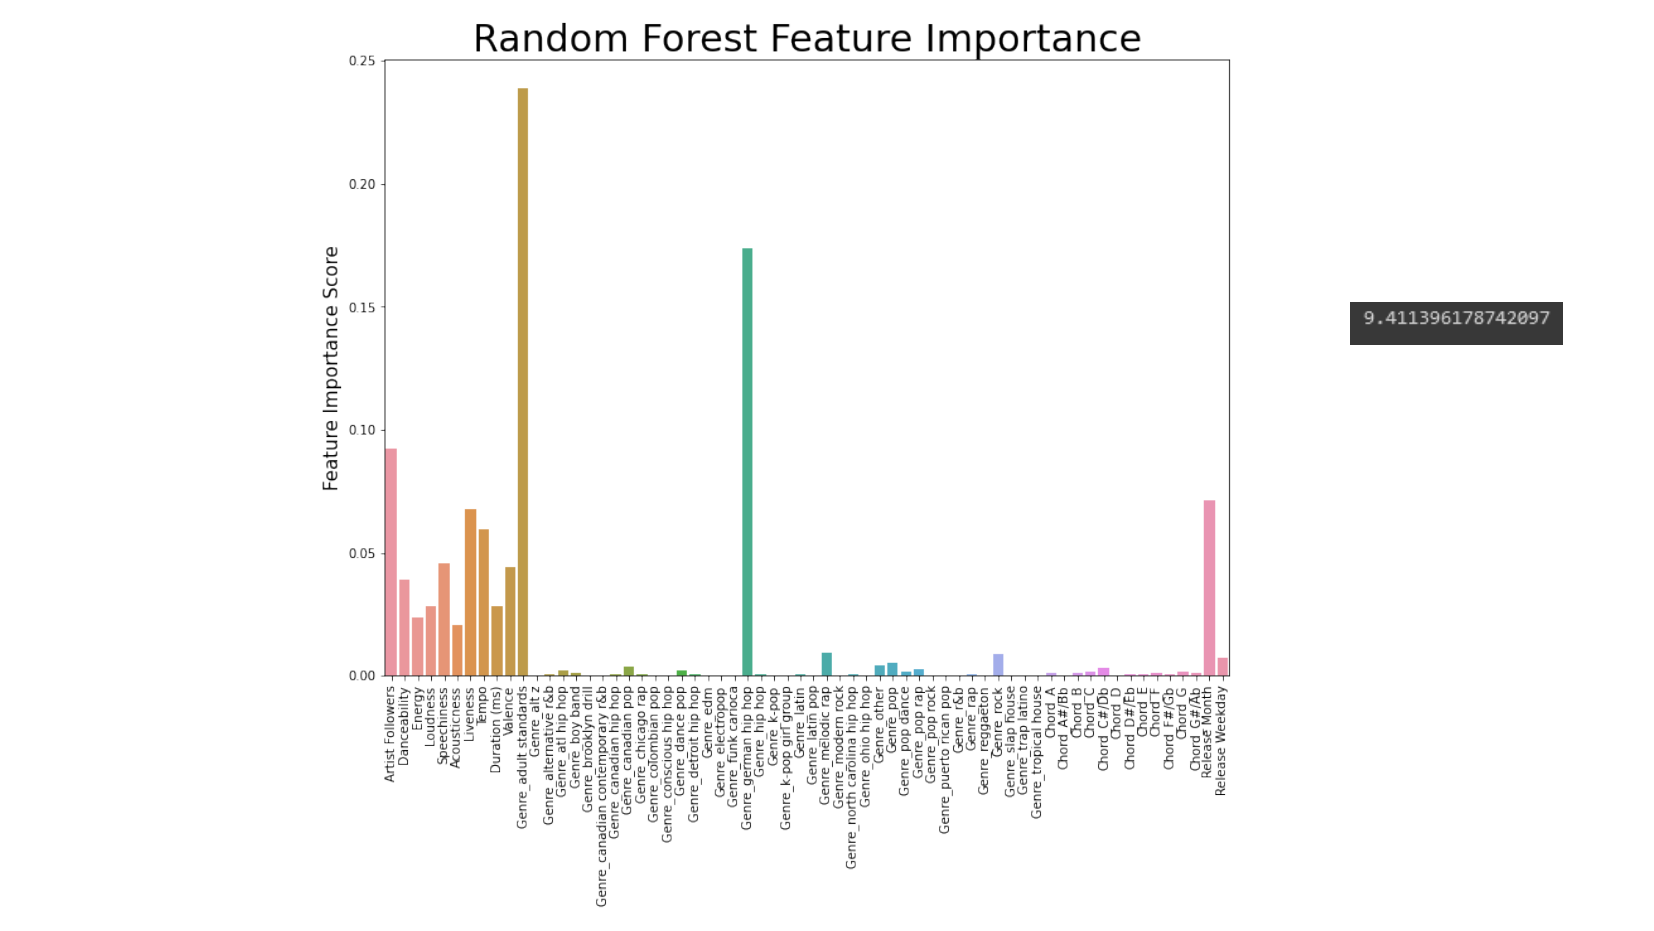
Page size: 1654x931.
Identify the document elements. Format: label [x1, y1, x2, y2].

picture [1350, 302, 1563, 346]
picture [315, 14, 1238, 916]
